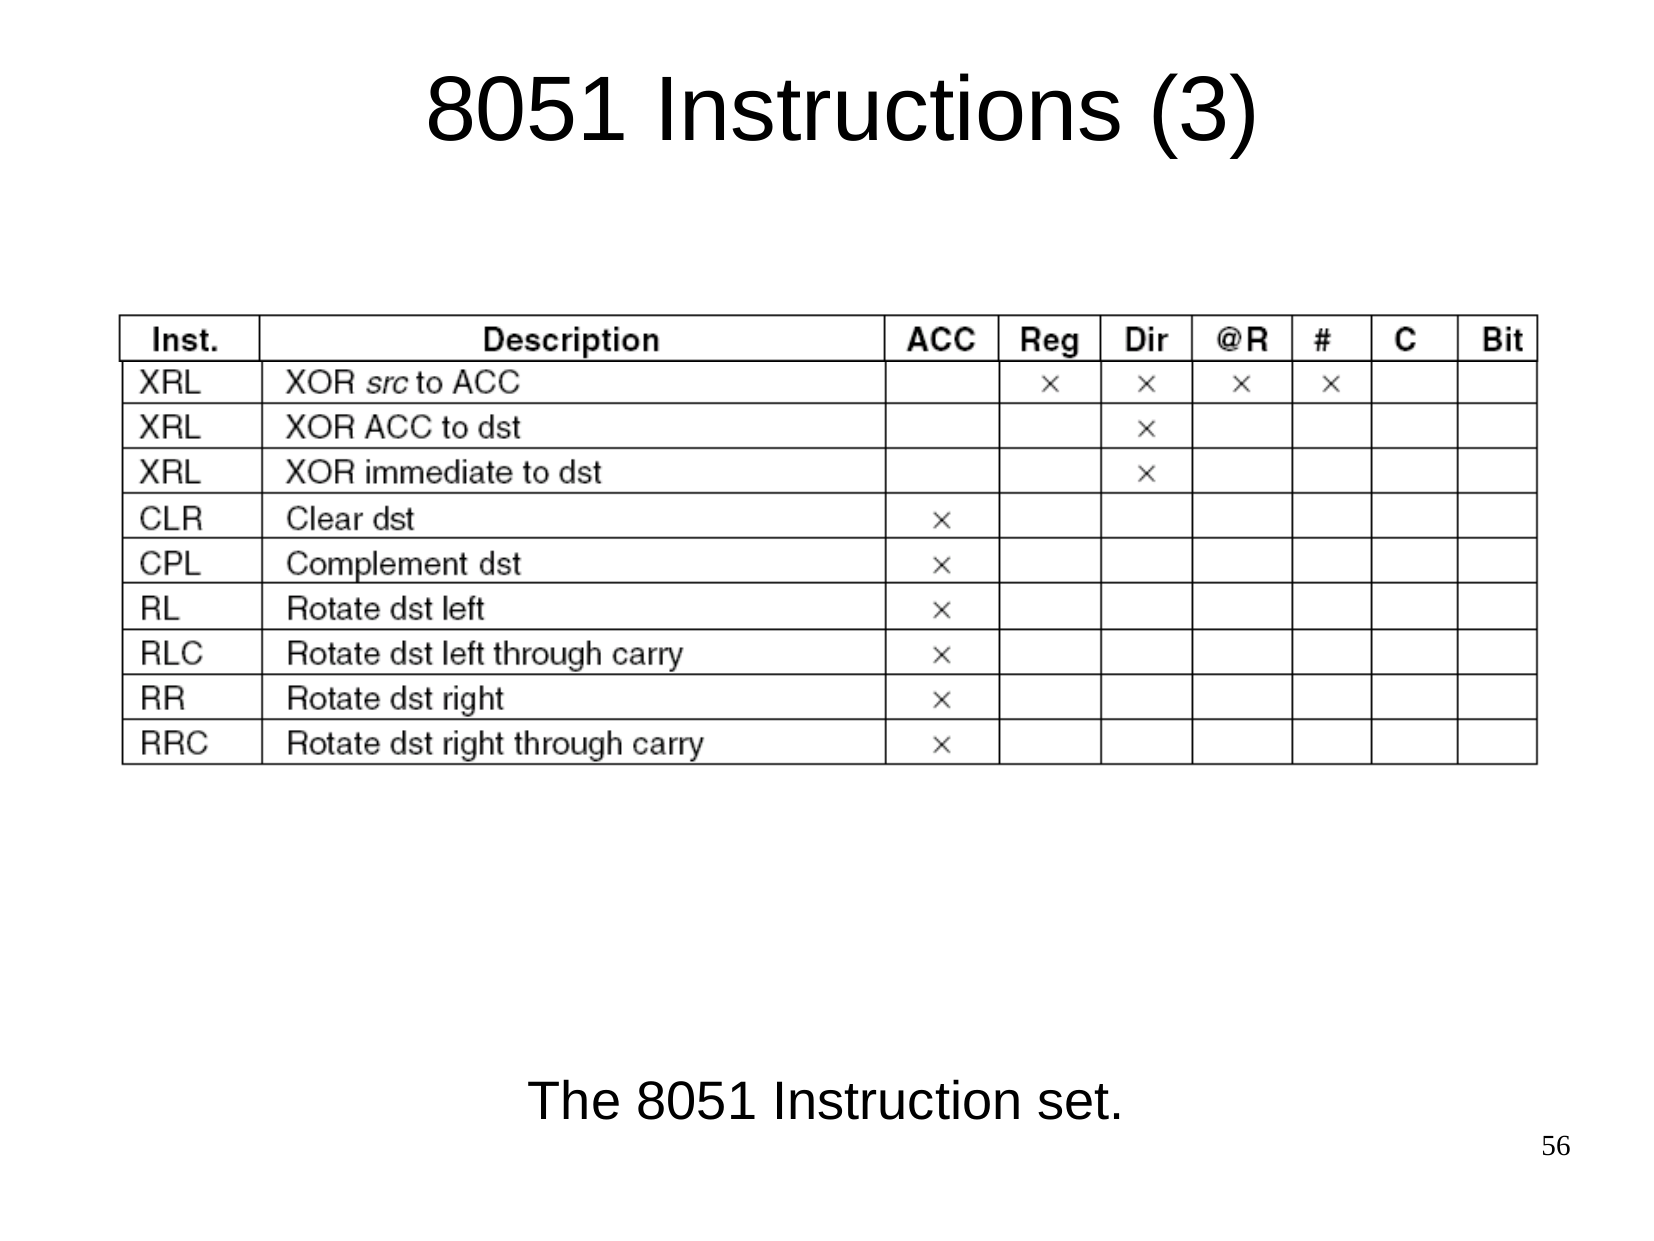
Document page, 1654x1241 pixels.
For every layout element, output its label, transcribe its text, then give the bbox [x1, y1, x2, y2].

title 8051 Instructions (3) [0, 0, 1654, 207]
list The 8051 Instruction set. [0, 1058, 1654, 1186]
picture [110, 306, 1552, 767]
